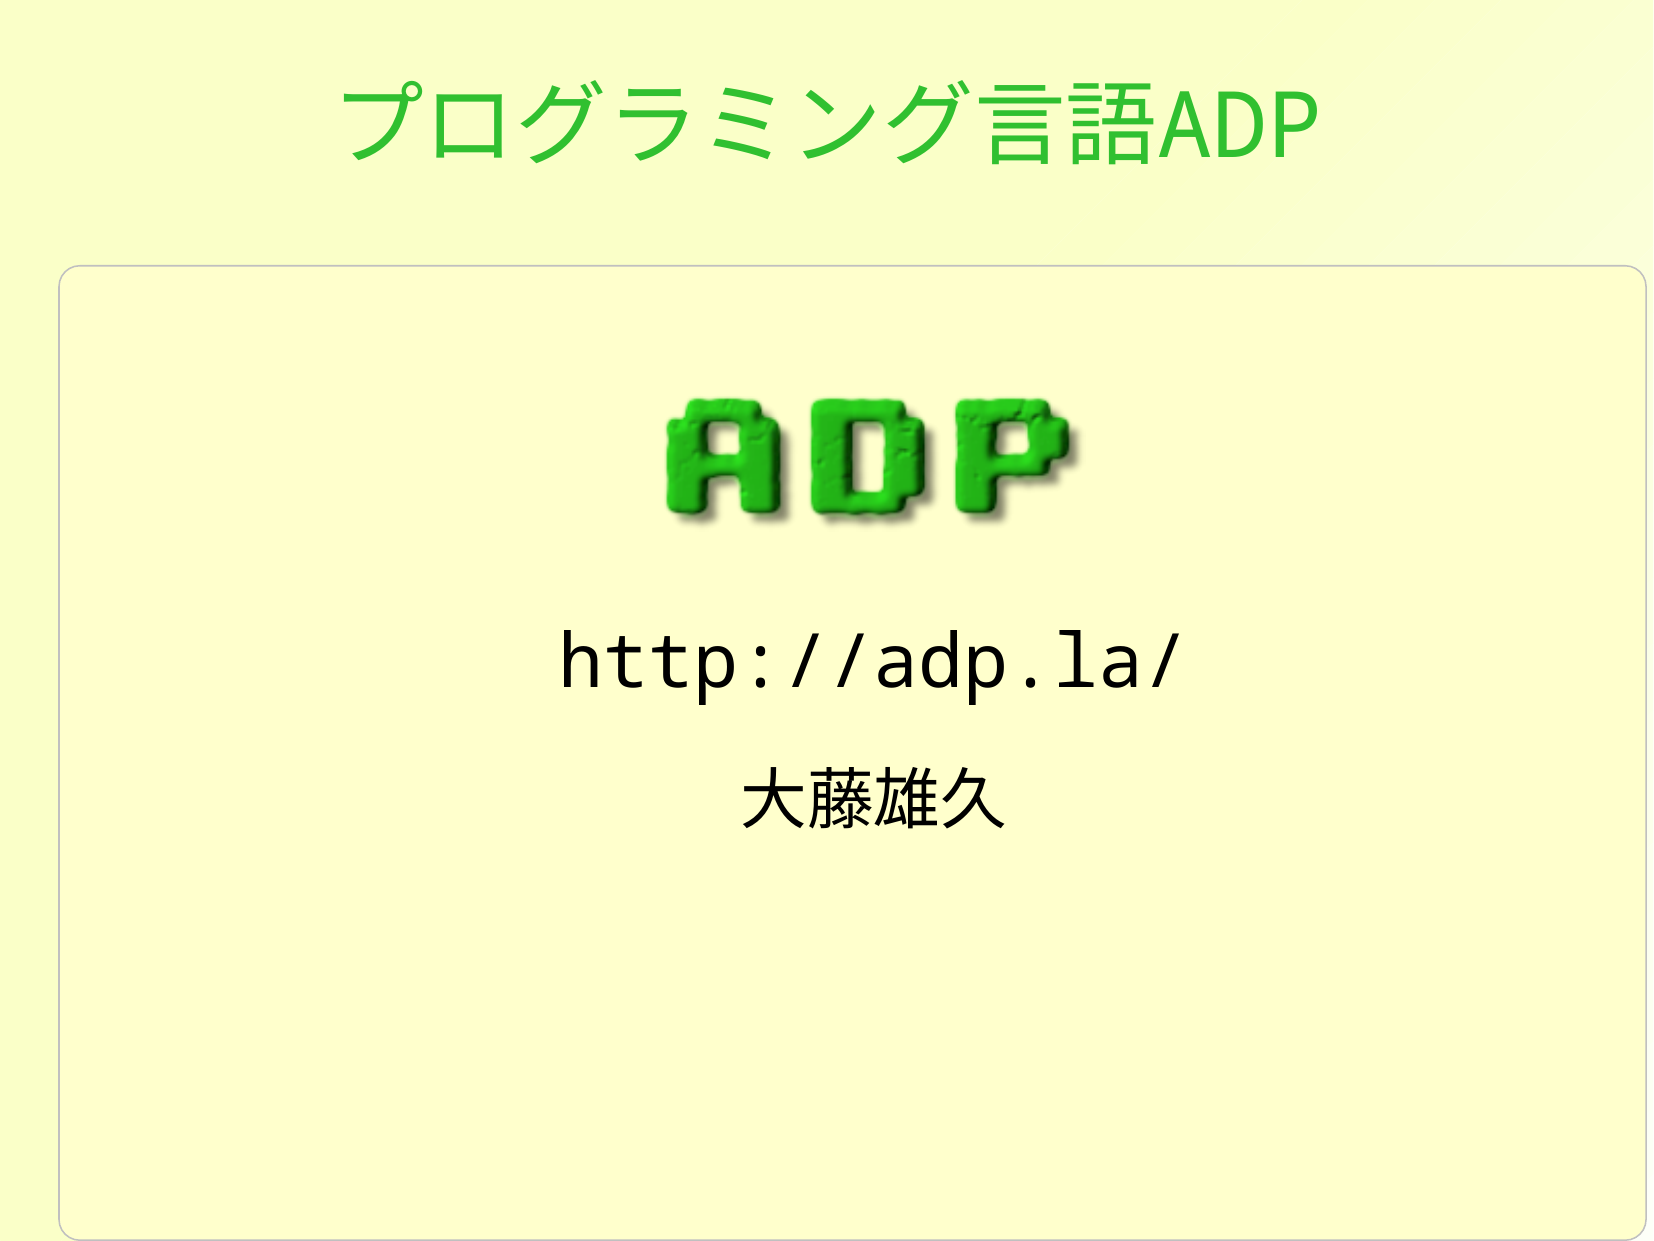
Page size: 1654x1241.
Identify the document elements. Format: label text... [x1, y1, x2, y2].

picture [657, 391, 1086, 532]
subtitle http://adp.la/ 大藤雄久 [178, 364, 1570, 1147]
title プログラミング言語ADP [121, 19, 1534, 227]
